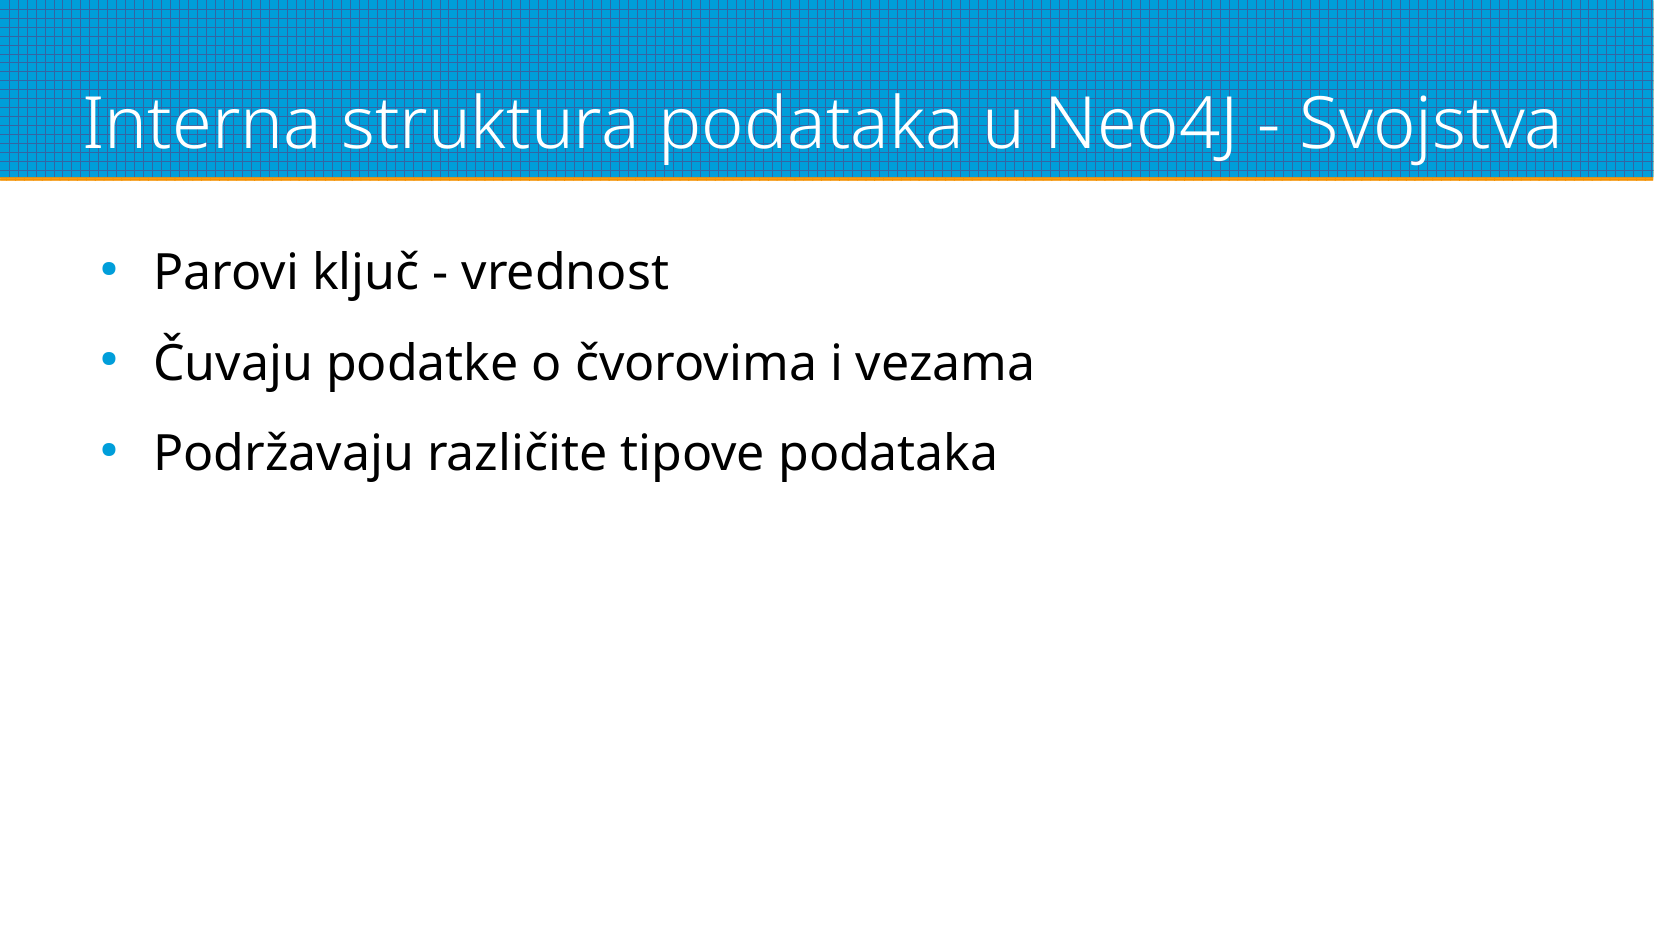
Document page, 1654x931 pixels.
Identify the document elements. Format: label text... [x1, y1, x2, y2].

list Parovi ključ - vrednost Čuvaju podatke o čvorovima i vezama Podržavaju različite tipove podataka [82, 236, 1563, 811]
title Interna struktura podataka u Neo4J - Svojstva [82, 14, 1571, 171]
